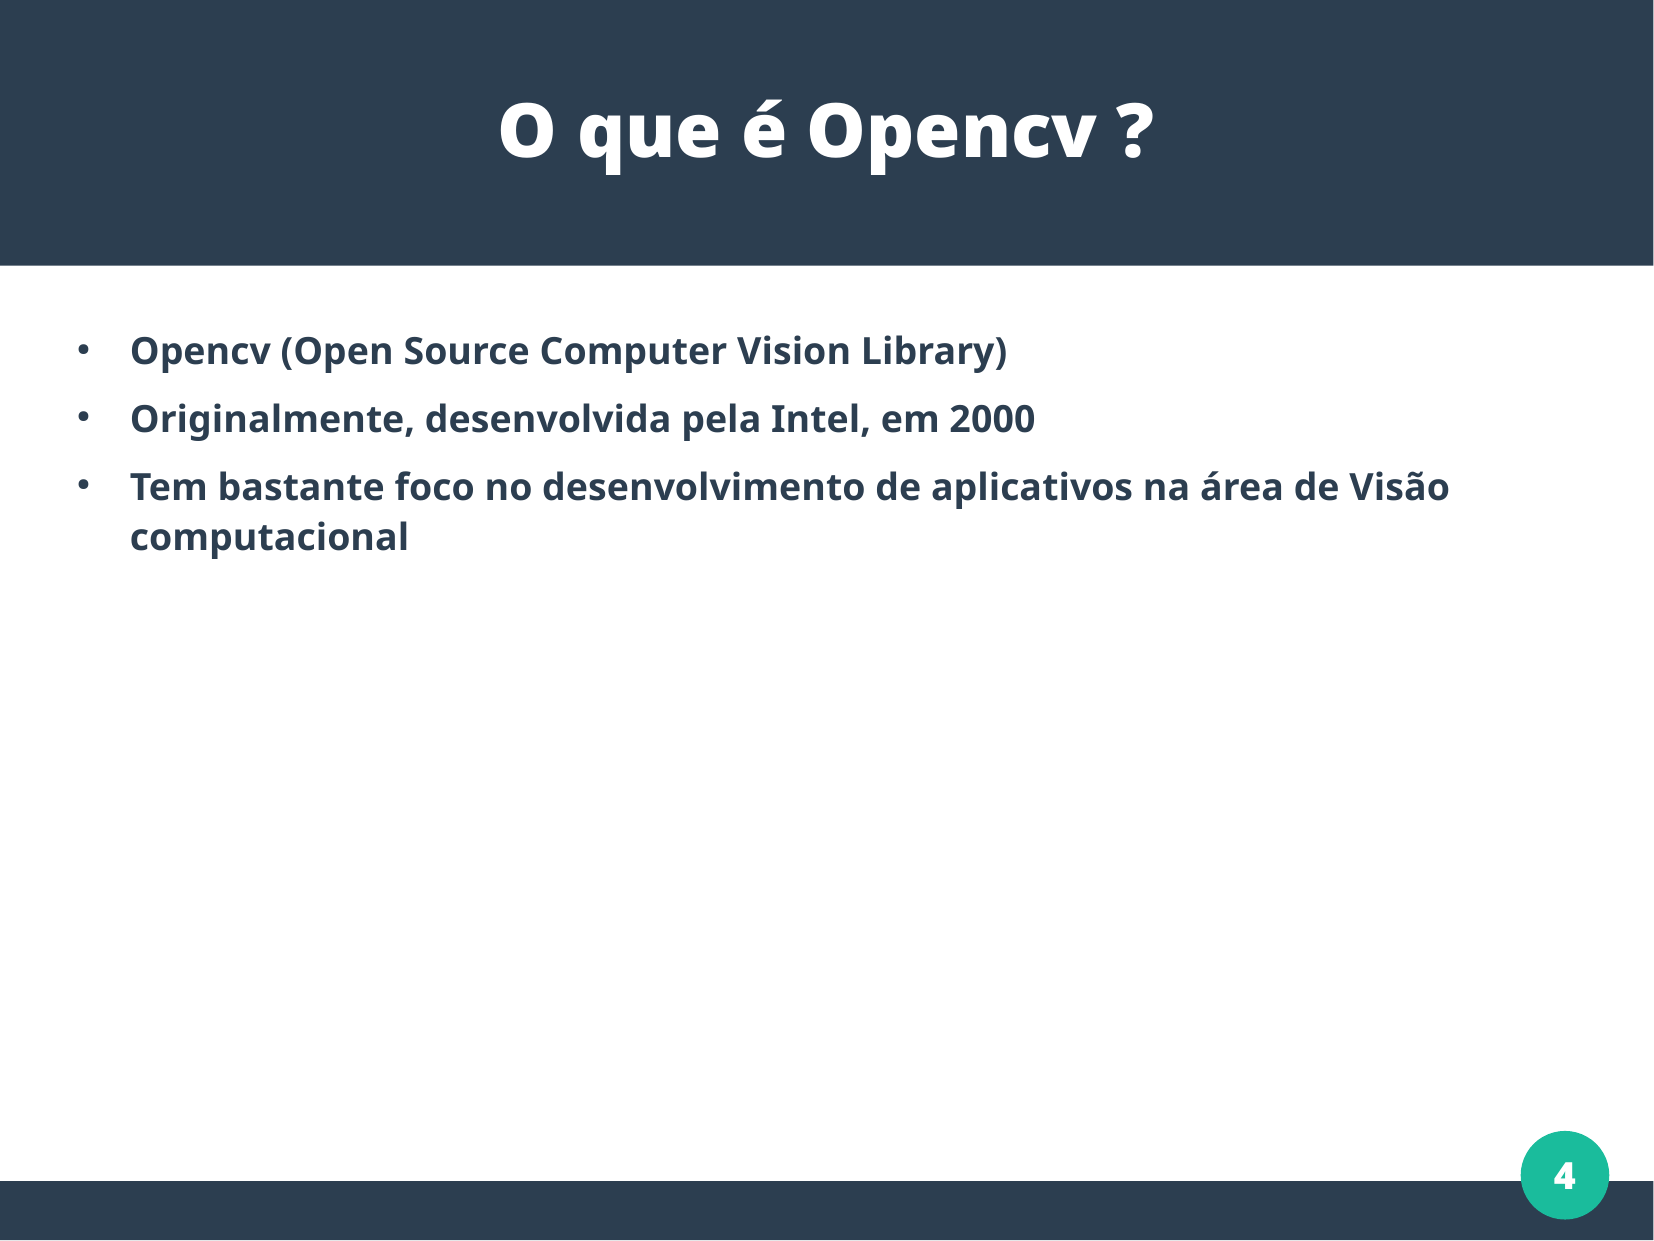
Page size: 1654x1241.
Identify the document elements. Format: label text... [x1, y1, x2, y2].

title O que é Opencv ? [59, 49, 1595, 207]
list Opencv (Open Source Computer Vision Library) Originalmente, desenvolvida pela Intel, em 2000 Tem bastante foco no desenvolvimento de aplicativos na área de Visão computacional [59, 324, 1595, 1152]
